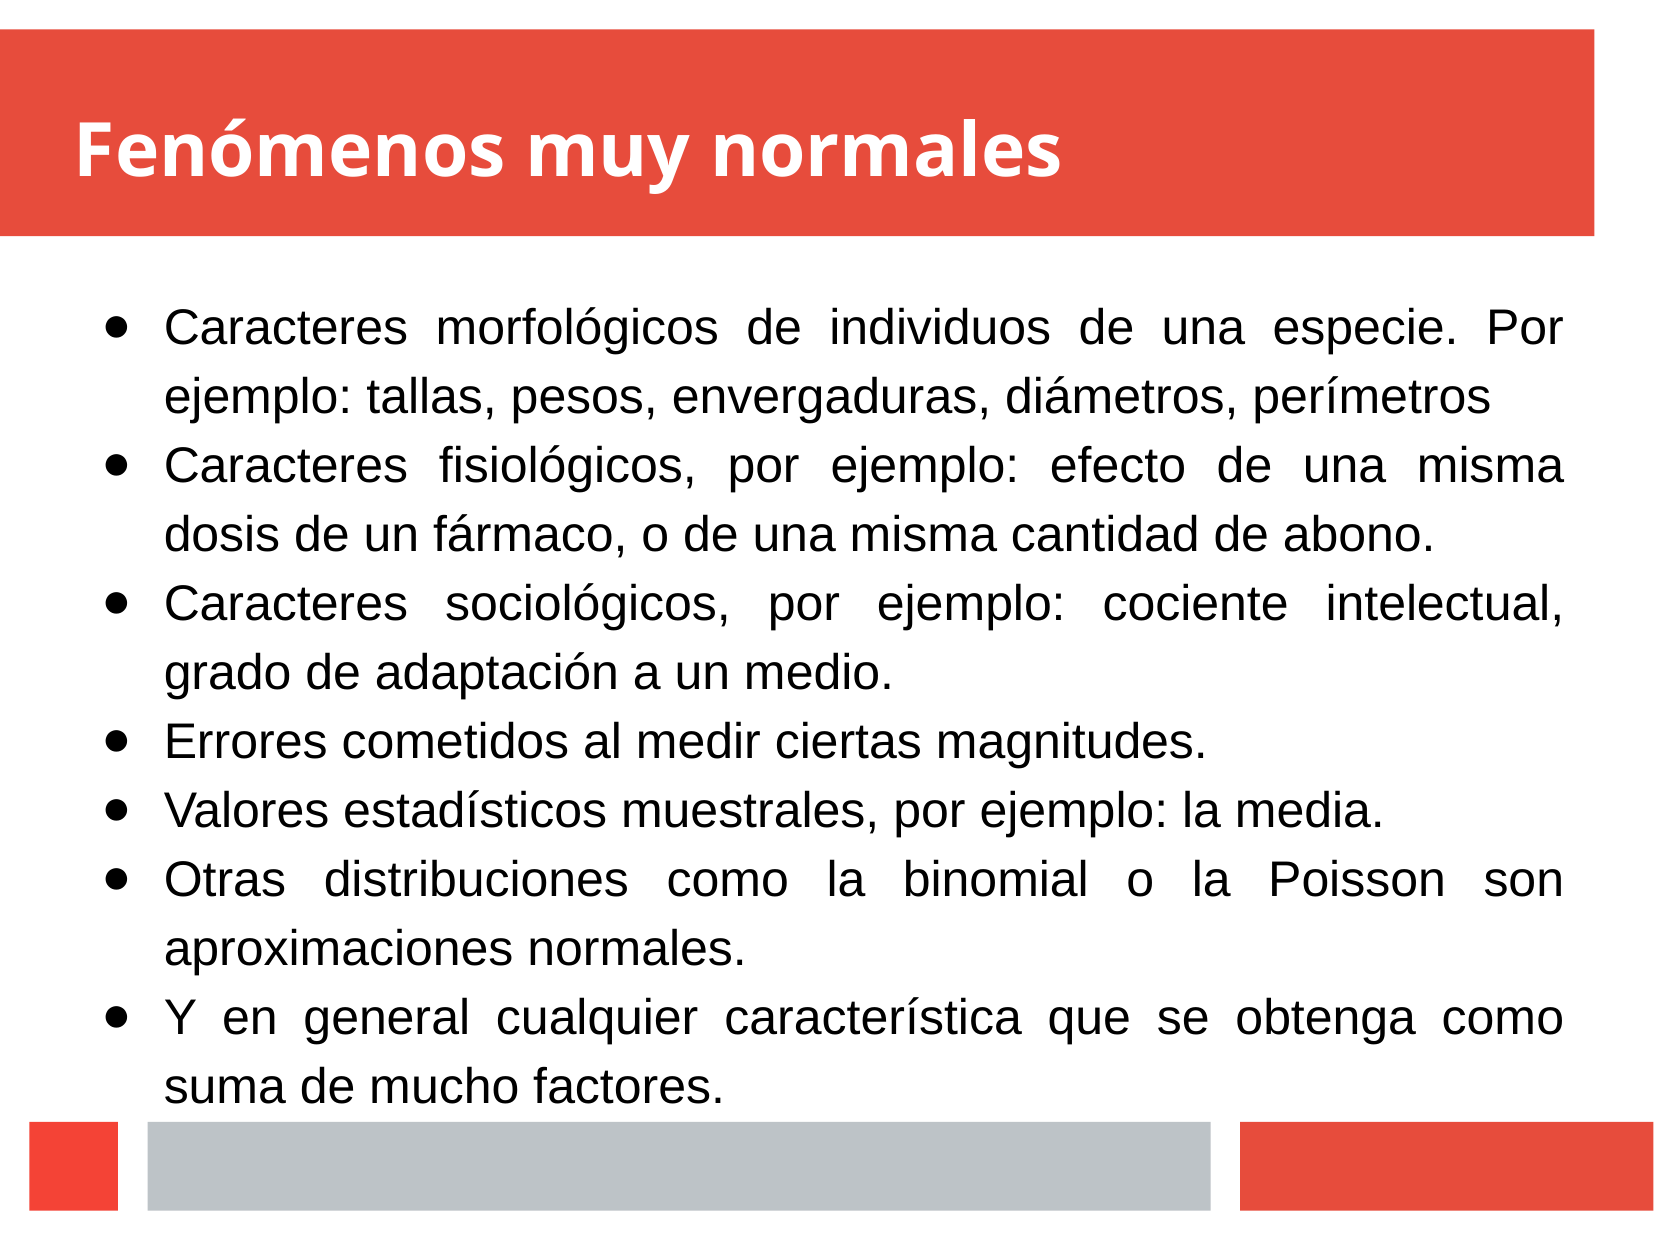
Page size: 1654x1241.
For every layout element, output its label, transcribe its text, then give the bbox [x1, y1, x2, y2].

title Fenómenos muy normales [59, 59, 1595, 207]
list Caracteres morfológicos de individuos de una especie. Por ejemplo: tallas, pesos, envergaduras, diámetros, perímetros Caracteres fisiológicos, por ejemplo: efecto de una misma dosis de un fármaco, o de una misma cantidad de abono. Caracteres sociológicos, por ejemplo: cociente intelectual, grado de adaptación a un medio. Errores cometidos al medir ciertas magnitudes. Valores estadísticos muestrales, por ejemplo: la media. Otras distribuciones como la binomial o la Poisson son aproximaciones normales. Y en general cualquier característica que se obtenga como suma de mucho factores. [73, 270, 1580, 1150]
